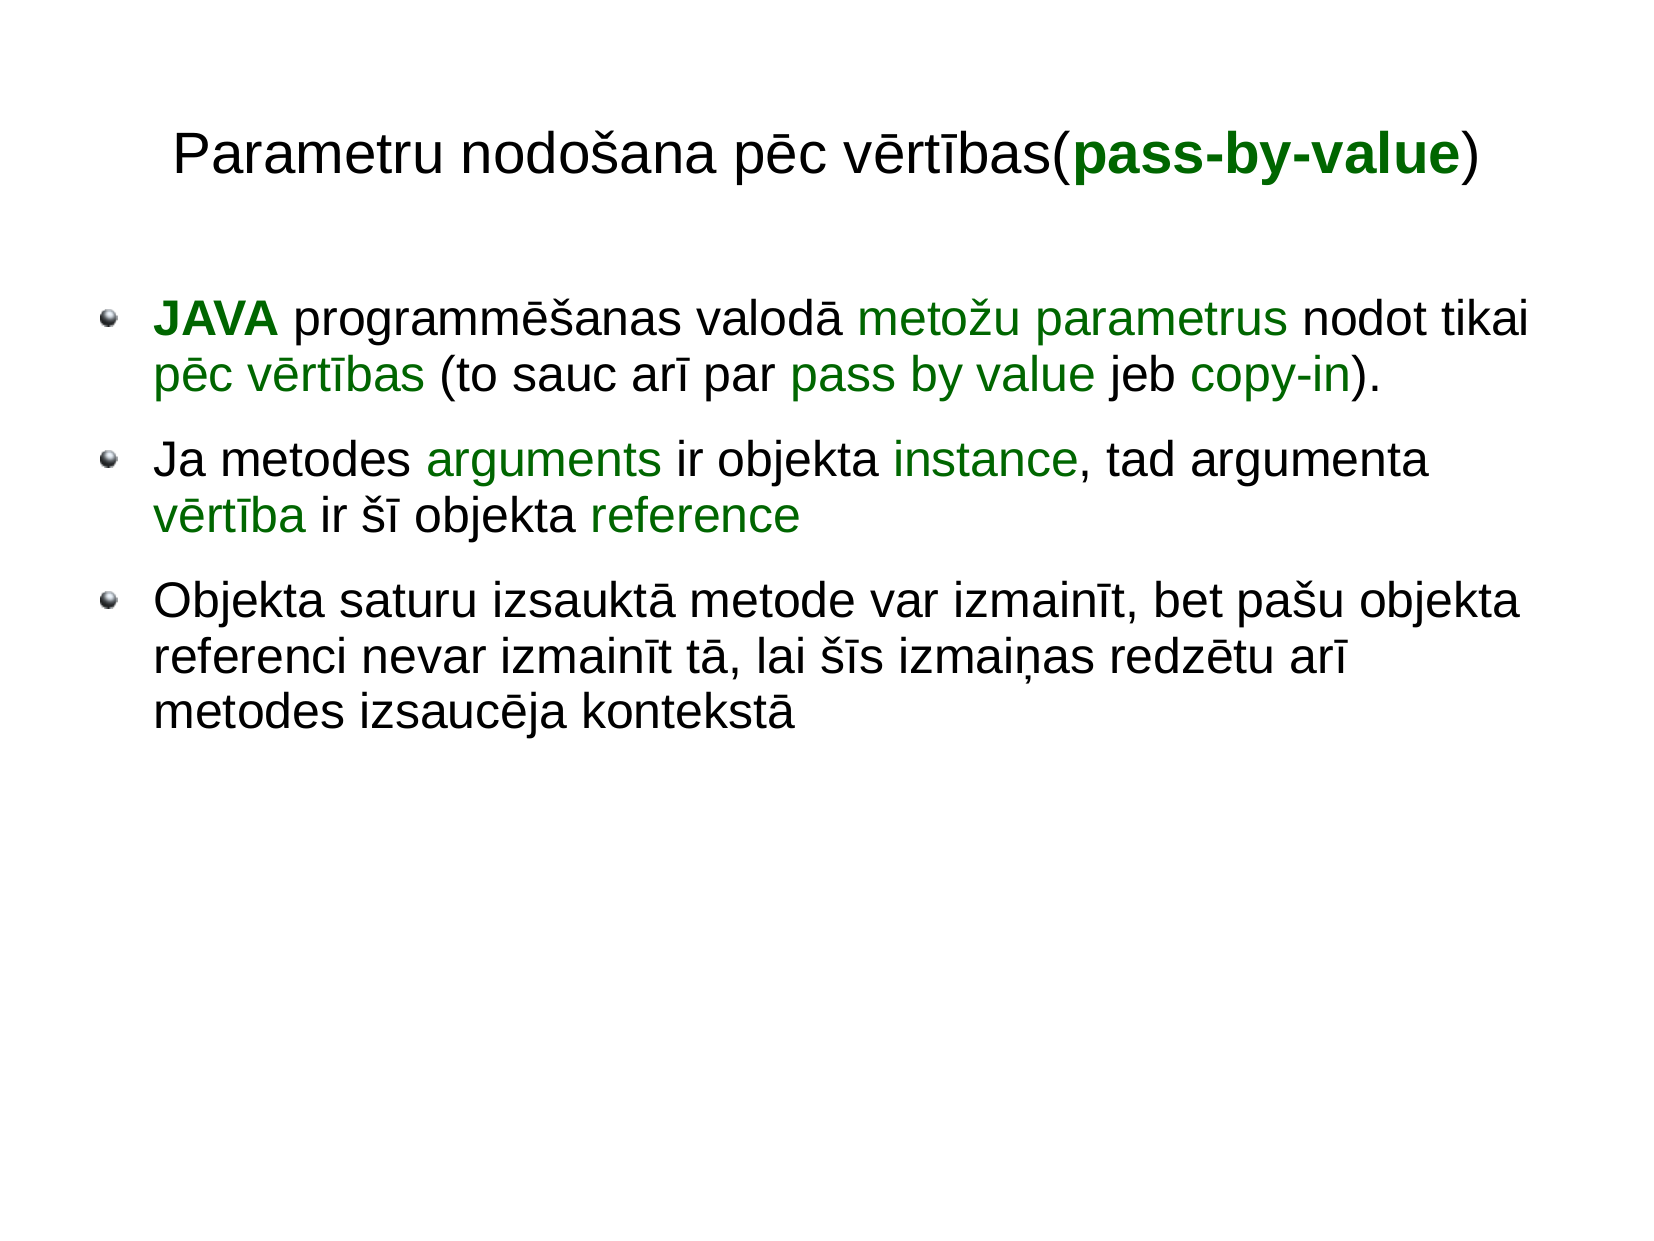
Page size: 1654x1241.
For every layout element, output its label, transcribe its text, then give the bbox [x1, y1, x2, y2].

list JAVA programmēšanas valodā metožu parametrus nodot tikai pēc vērtības (to sauc arī par pass by value jeb copy-in). Ja metodes arguments ir objekta instance, tad argumenta vērtība ir šī objekta reference Objekta saturu izsauktā metode var izmainīt, bet pašu objekta referenci nevar izmainīt tā, lai šīs izmaiņas redzētu arī metodes izsaucēja kontekstā [82, 290, 1538, 1010]
title Parametru nodošana pēc vērtības(pass-by-value) [82, 49, 1571, 257]
